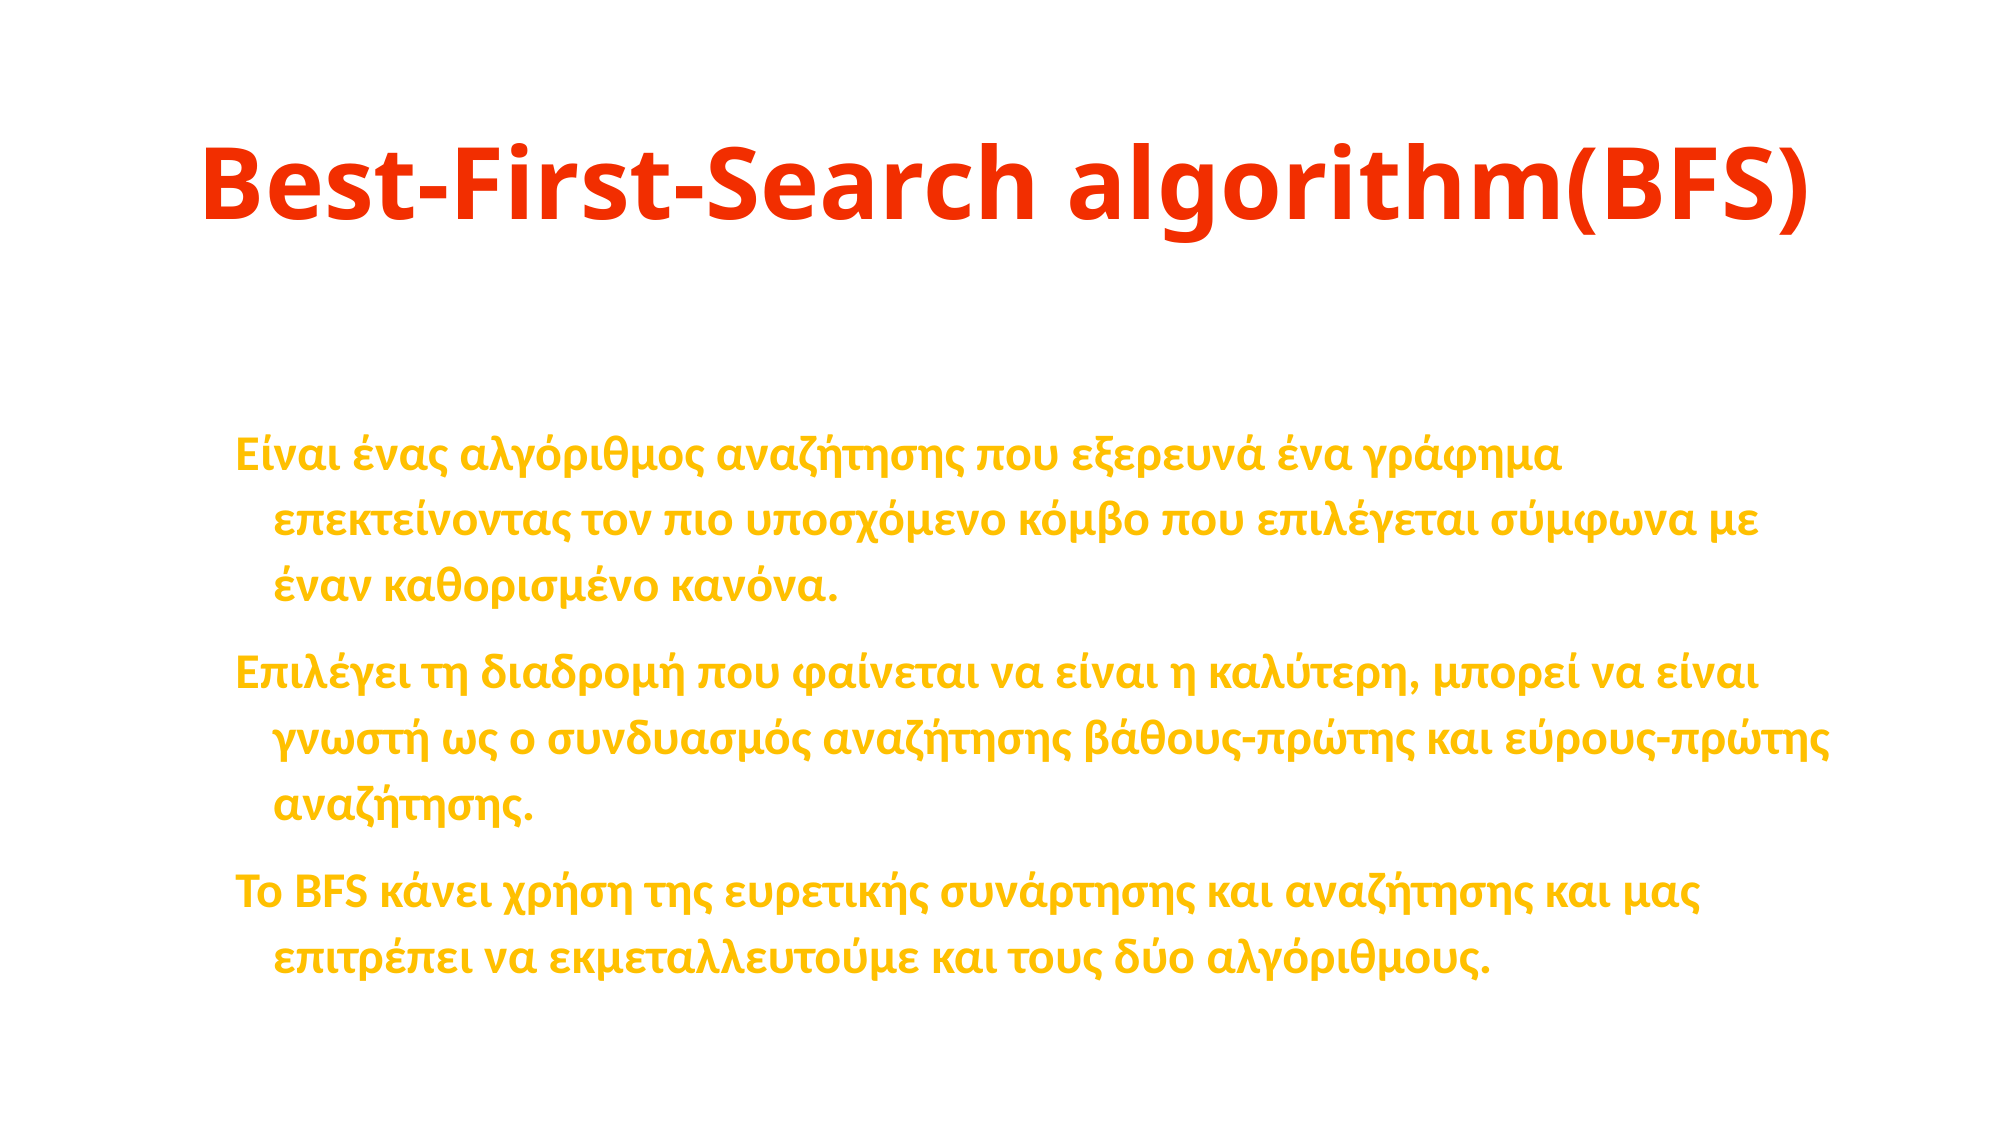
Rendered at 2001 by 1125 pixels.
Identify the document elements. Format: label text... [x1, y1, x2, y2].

title Best-First-Search algorithm(BFS) [183, 90, 1852, 284]
list Eίναι ένας αλγόριθμος αναζήτησης που εξερευνά ένα γράφημα επεκτείνοντας τον πιο υποσχόμενο κόμβο που επιλέγεται σύμφωνα με έναν καθορισμένο κανόνα. Επιλέγει τη διαδρομή που φαίνεται να είναι η καλύτερη, μπορεί να είναι γνωστή ως ο συνδυασμός αναζήτησης βάθους-πρώτης και εύρους-πρώτης αναζήτησης. Το BFS κάνει χρήση της ευρετικής συνάρτησης και αναζήτησης και μας επιτρέπει να εκμεταλλευτούμε και τους δύο αλγόριθμους. [183, 406, 1852, 1013]
